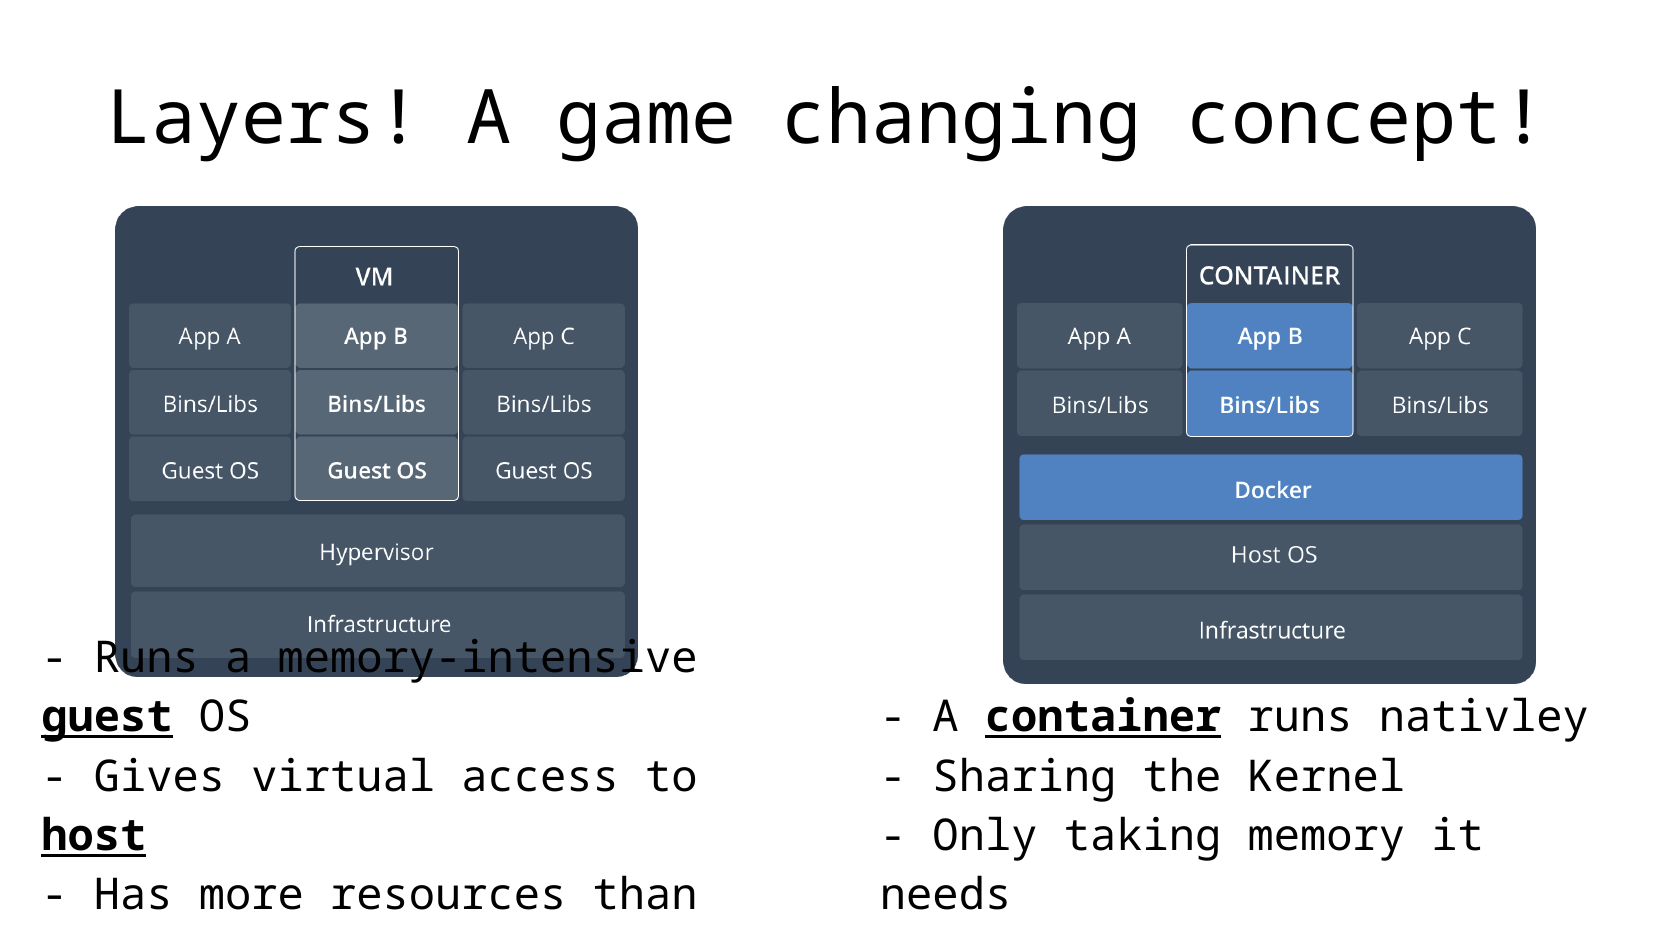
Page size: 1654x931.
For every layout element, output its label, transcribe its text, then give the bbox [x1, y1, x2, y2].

picture [1003, 206, 1536, 684]
picture [115, 206, 638, 677]
text_box - Runs a memory-intensive guest OS - Gives virtual access to host - Has more resources than needed [41, 713, 821, 894]
subtitle - A container runs nativley - Sharing the Kernel - Only taking memory it needs [879, 713, 1625, 894]
title Layers! A game changing concept! [82, 37, 1571, 193]
